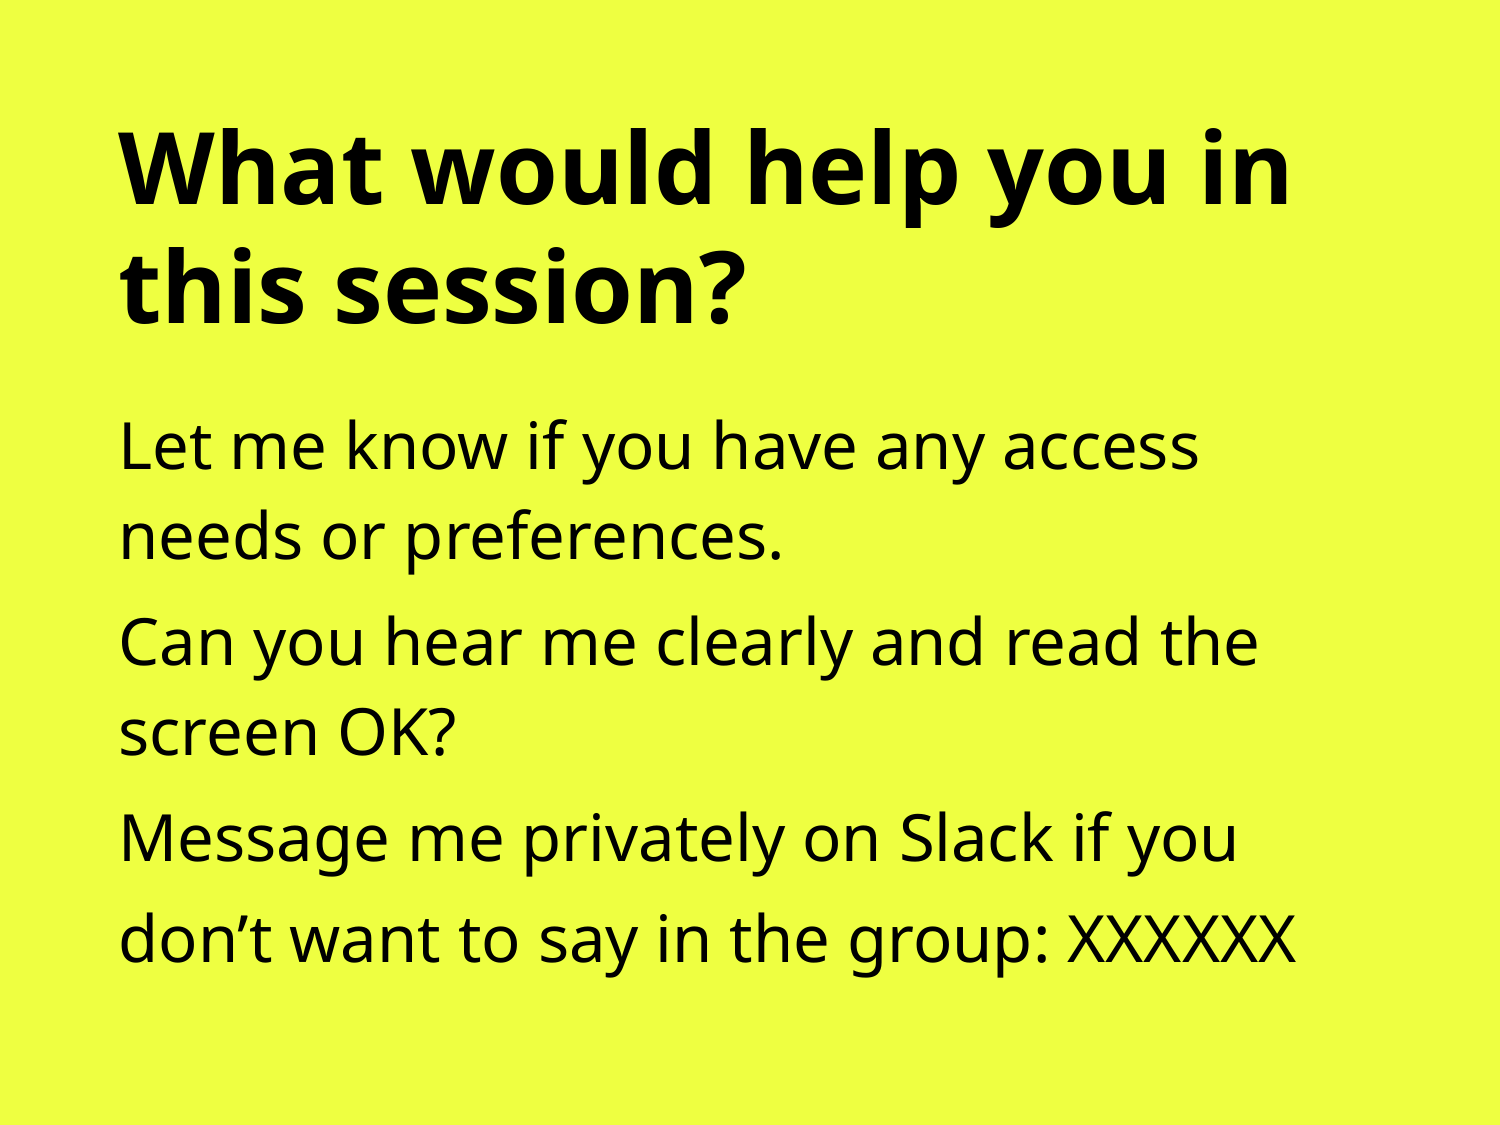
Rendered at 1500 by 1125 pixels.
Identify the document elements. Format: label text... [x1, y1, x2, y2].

title What would help you in this session? [103, 89, 1397, 215]
list Let me know if you have any access needs or preferences. Can you hear me clearly and read the screen OK? Message me privately on Slack if you don’t want to say in the group: XXXXXX [103, 377, 1397, 1000]
